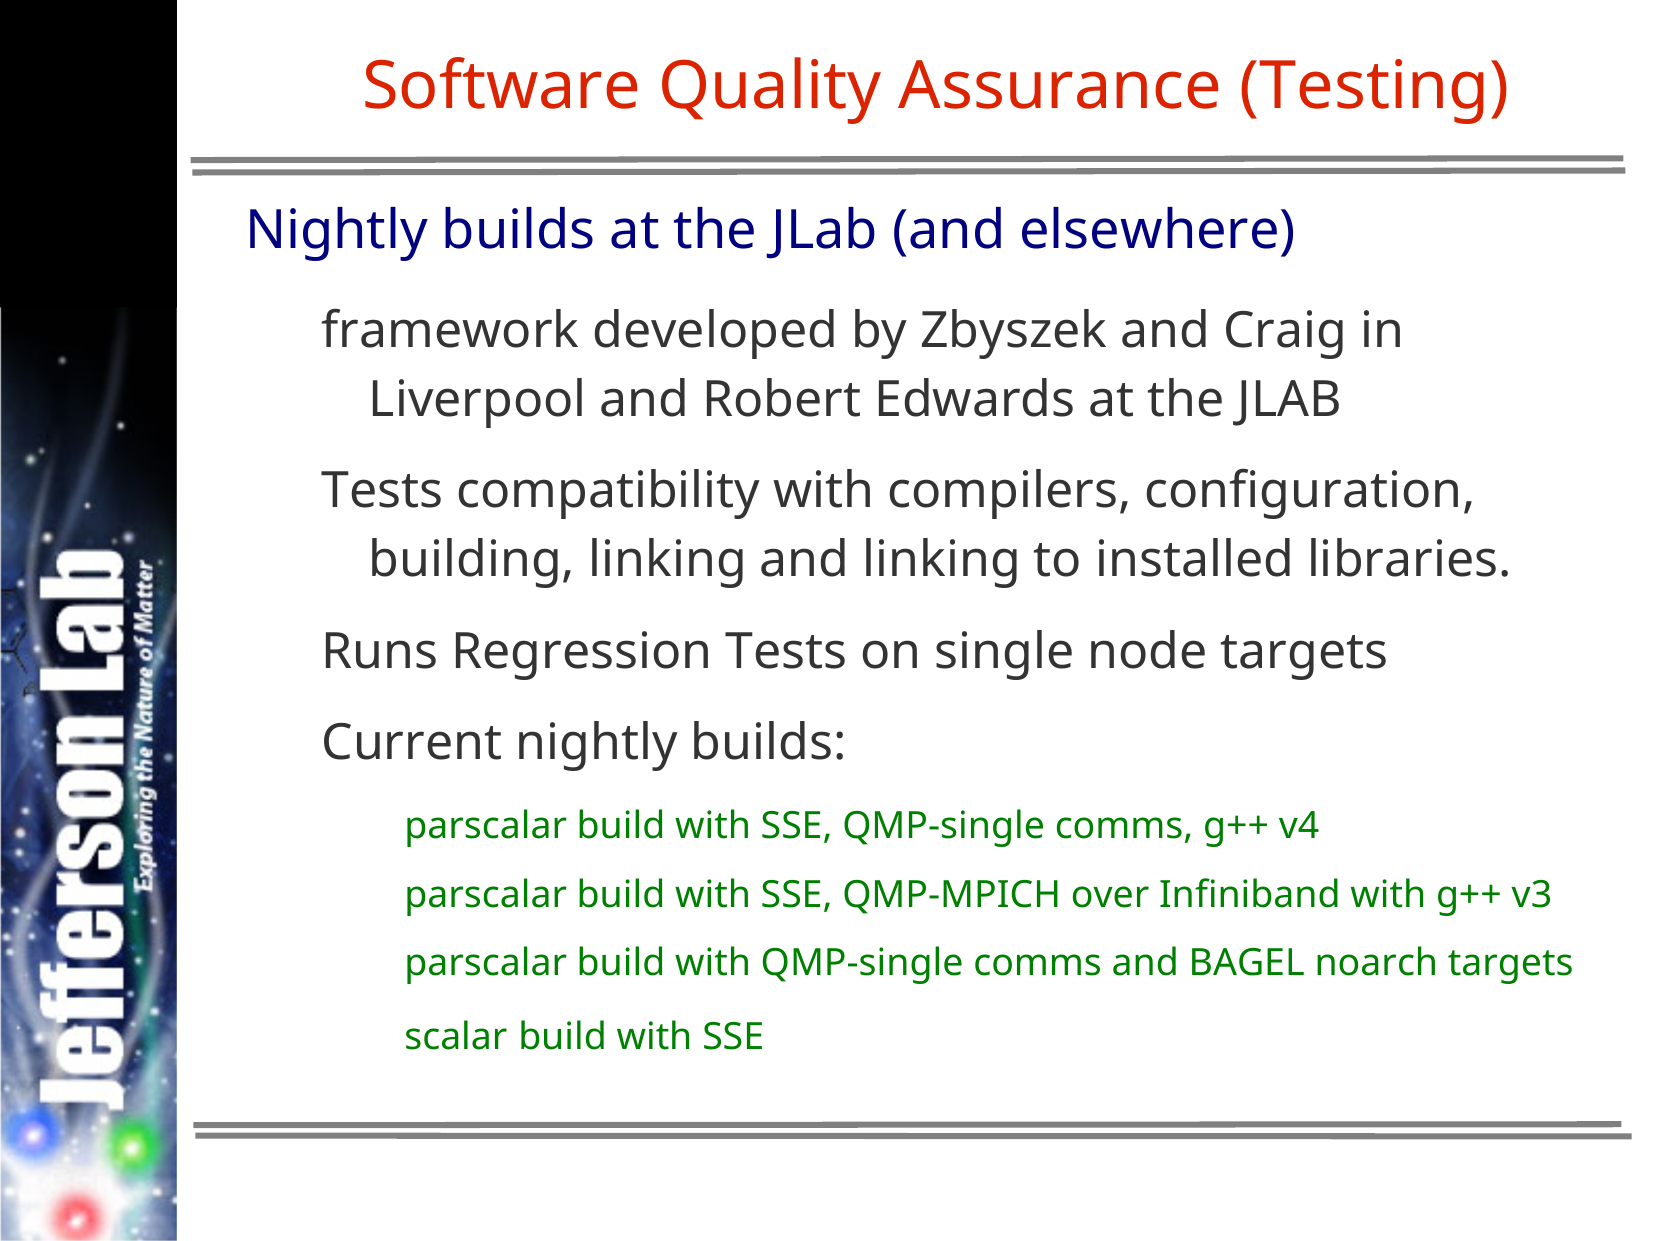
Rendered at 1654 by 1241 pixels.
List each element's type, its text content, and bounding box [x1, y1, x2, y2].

list Nightly builds at the JLab (and elsewhere) framework developed by Zbyszek and Craig in Liverpool and Robert Edwards at the JLAB Tests compatibility with compilers, configuration, building, linking and linking to installed libraries. Runs Regression Tests on single node targets Current nightly builds: parscalar build with SSE, QMP-single comms, g++ v4 parscalar build with SSE, QMP-MPICH over Infiniband with g++ v3 parscalar build with QMP-single comms and BAGEL noarch targets scalar build with SSE [227, 190, 1628, 1100]
title Software Quality Assurance (Testing) [235, 17, 1638, 149]
text_box [671, 626, 695, 698]
picture [2, 308, 176, 1240]
text_box [698, 819, 705, 890]
